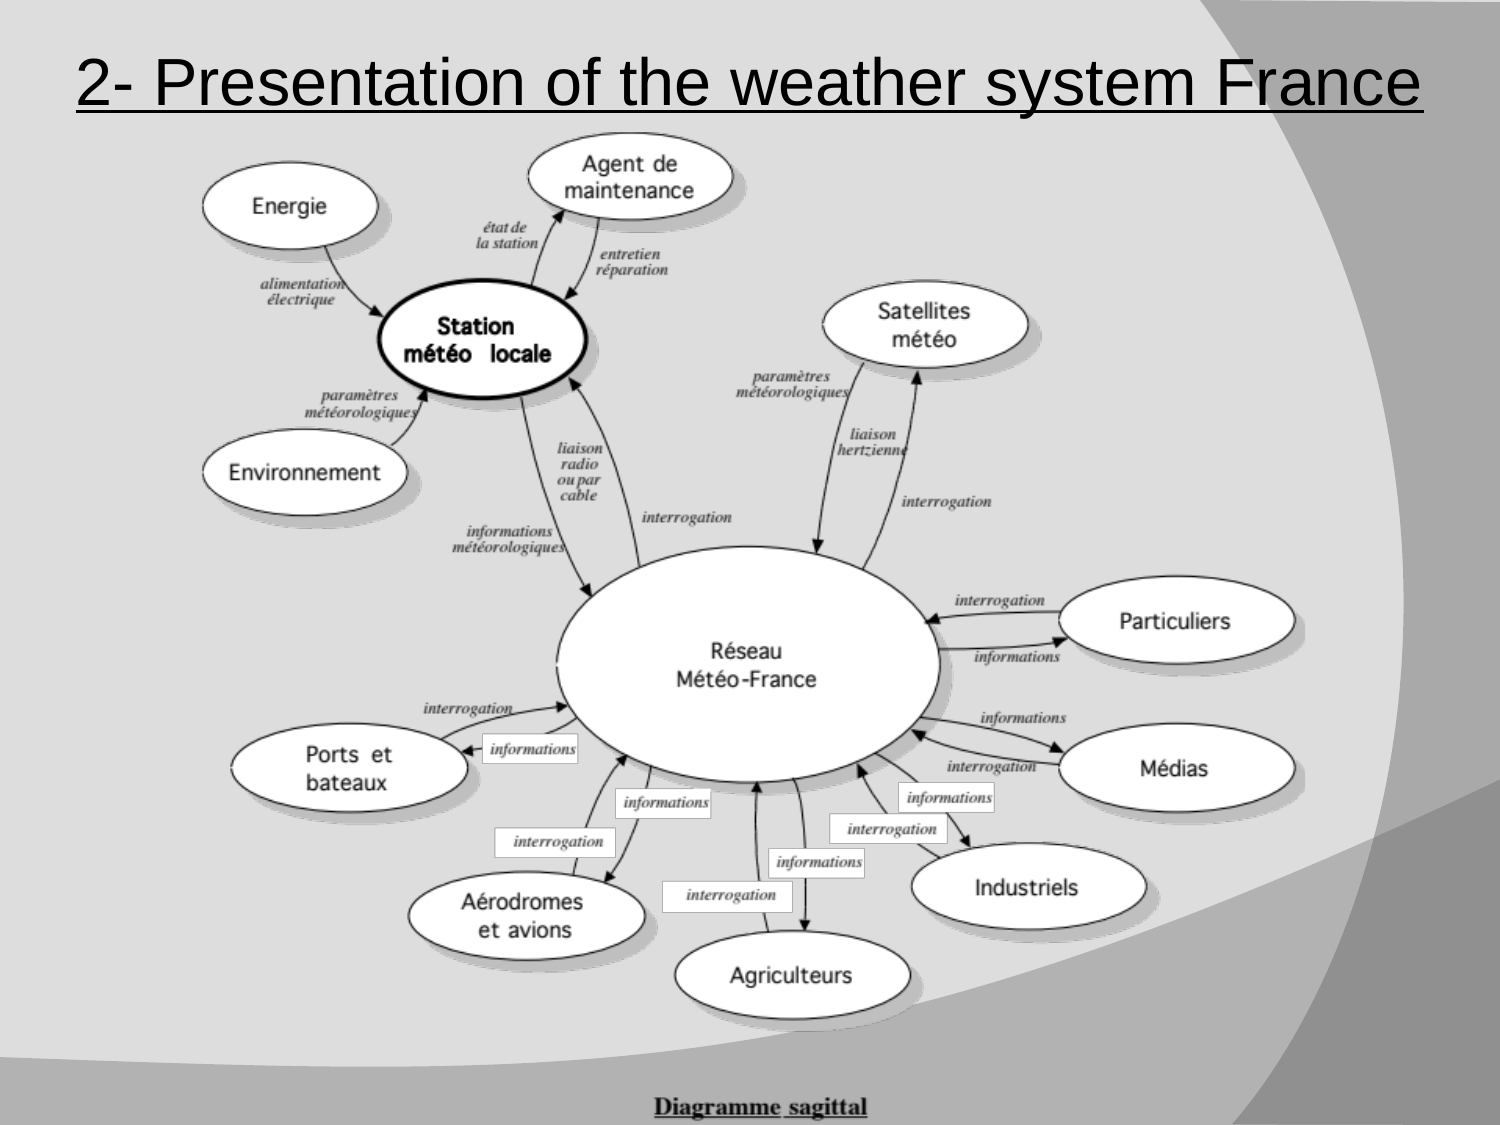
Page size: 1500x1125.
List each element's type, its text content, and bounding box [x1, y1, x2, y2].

picture [201, 132, 1306, 1125]
text_box 2- Presentation of the weather system France [0, 0, 1500, 159]
